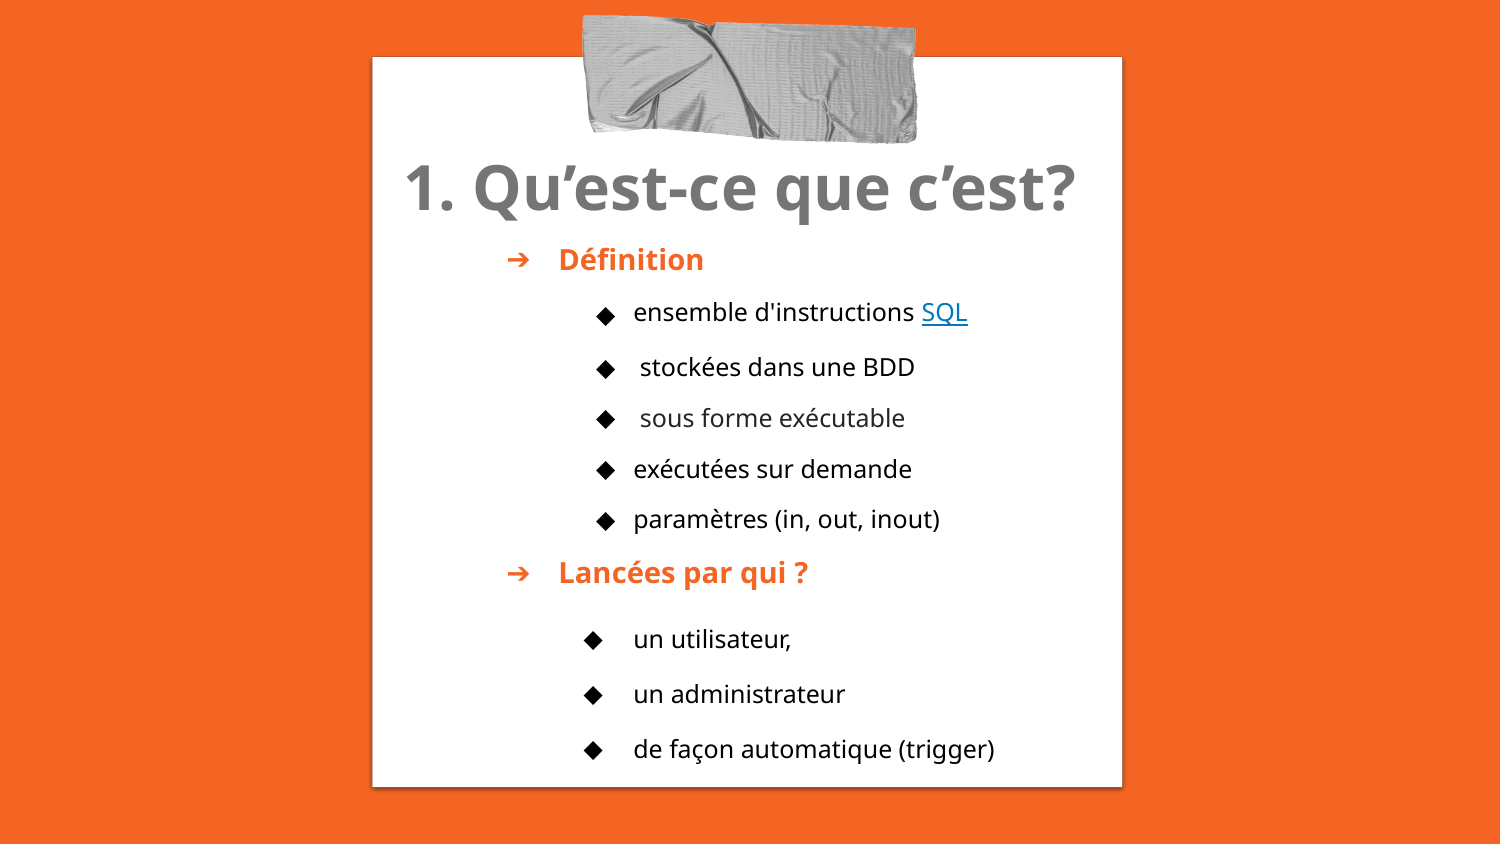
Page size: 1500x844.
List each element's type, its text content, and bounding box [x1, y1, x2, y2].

picture [342, 13, 1153, 817]
list Définition ensemble d'instructions SQL stockées dans une BDD sous forme exécutable exécutées sur demande paramètres (in, out, inout) Lancées par qui ? un utilisateur, un administrateur de façon automatique (trigger) [468, 225, 1032, 772]
text_box 1. Qu’est-ce que c’est? [388, 112, 1092, 238]
